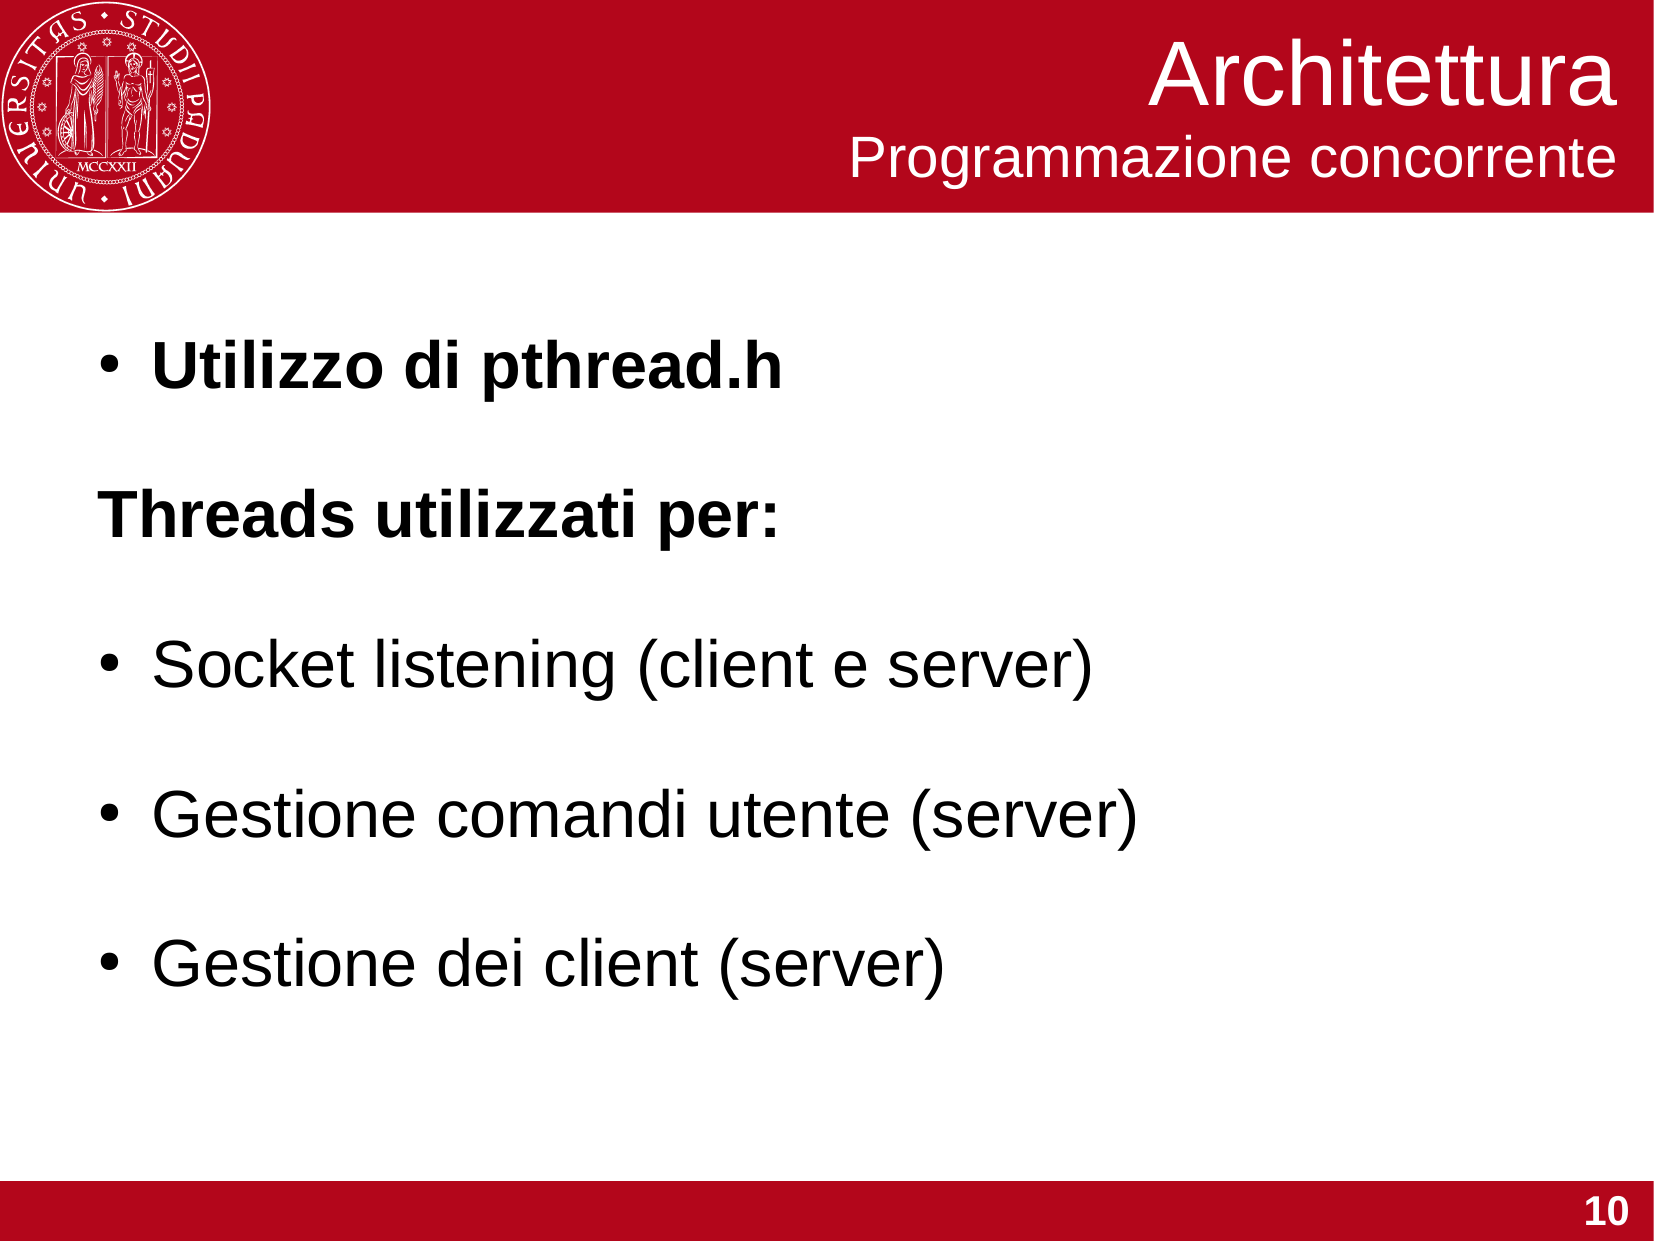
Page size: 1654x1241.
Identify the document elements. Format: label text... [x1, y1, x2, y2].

title Architettura Programmazione concorrente [259, 0, 1619, 213]
text_box Utilizzo di pthread.h Threads utilizzati per: Socket listening (client e server) Gestione comandi utente (server) Gestione dei client (server) [82, 271, 1571, 1123]
picture [0, 0, 212, 213]
